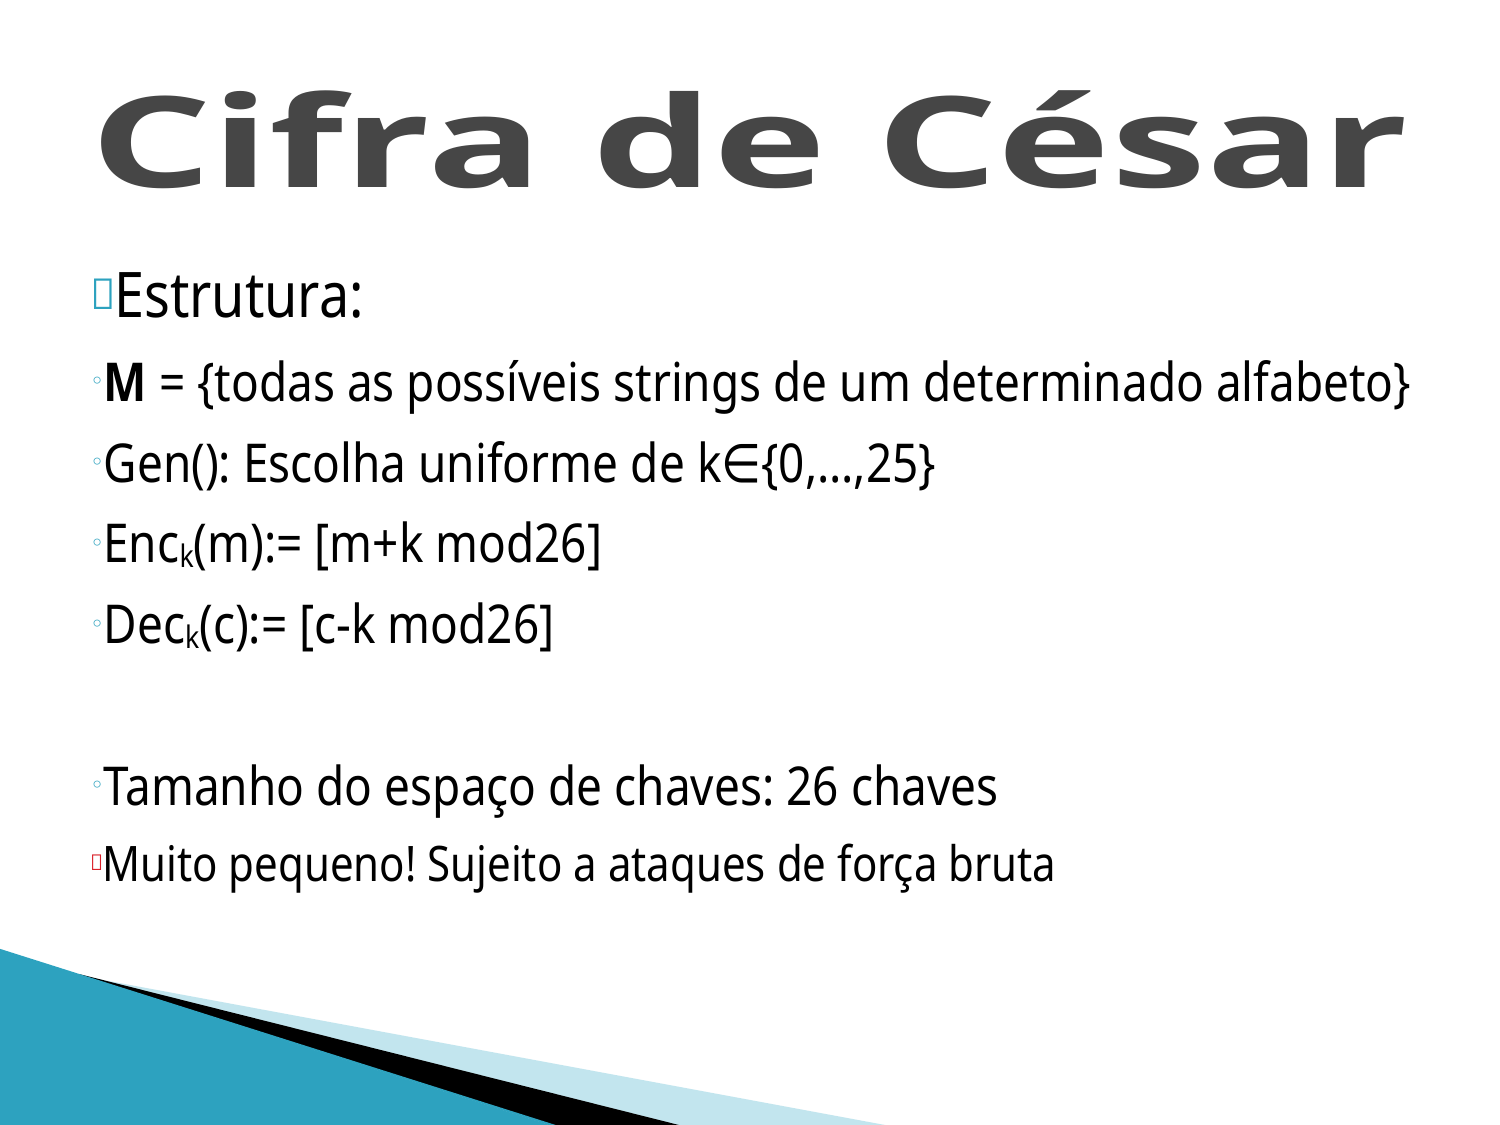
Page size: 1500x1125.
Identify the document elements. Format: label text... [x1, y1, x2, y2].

title Cifra de César [75, 45, 1426, 233]
list Estrutura: M = {todas as possíveis strings de um determinado alfabeto} Gen(): Escolha uniforme de k∈{0,…,25} Enck(m):= [m+k mod26] Deck(c):= [c-k mod26] Tamanho do espaço de chaves: 26 chaves Muito pequeno! Sujeito a ataques de força bruta [75, 243, 1426, 986]
